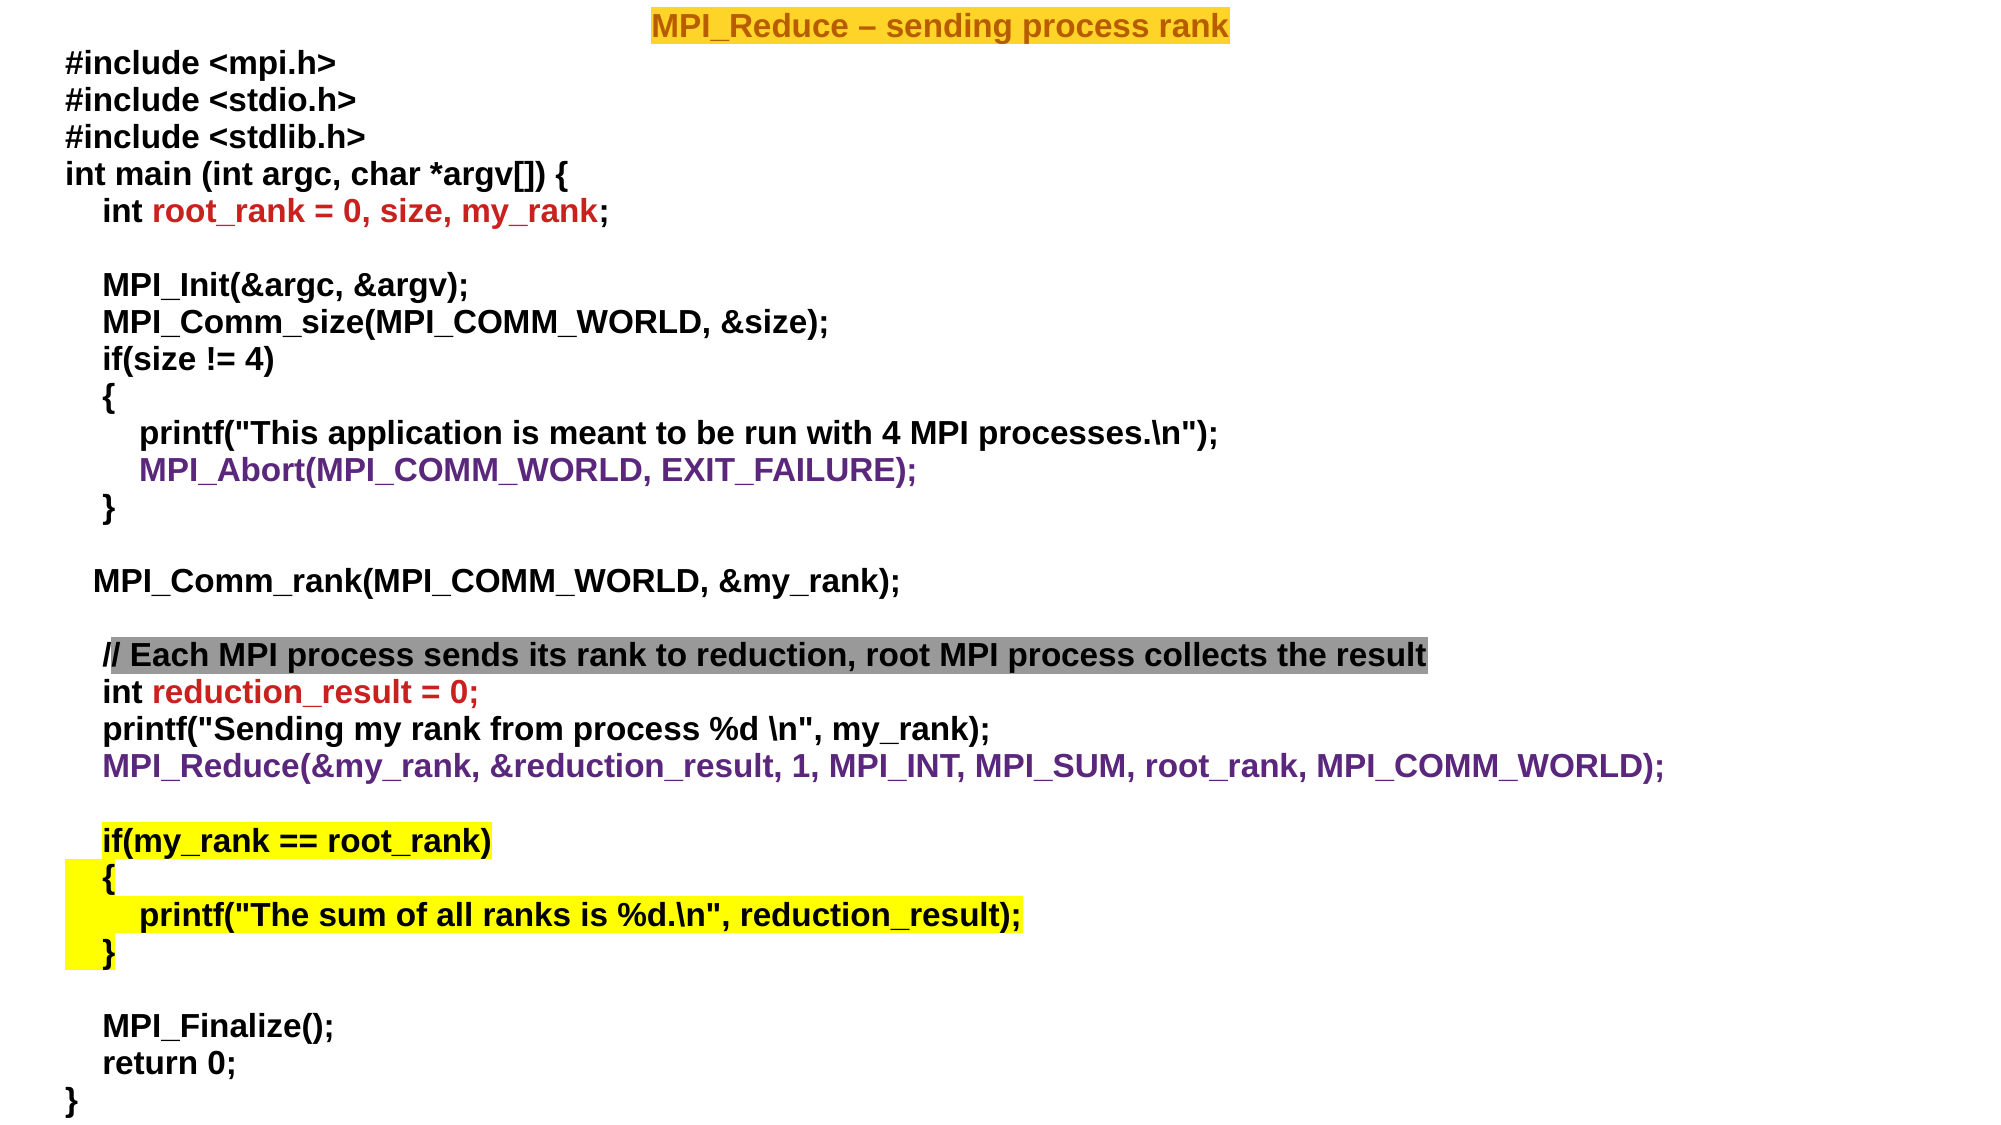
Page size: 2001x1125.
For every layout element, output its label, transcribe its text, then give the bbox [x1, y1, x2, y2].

text_box MPI_Reduce – sending process rank #include <mpi.h> #include <stdio.h> #include <stdlib.h> int main (int argc, char *argv[]) { int root_rank = 0, size, my_rank; MPI_Init(&argc, &argv); MPI_Comm_size(MPI_COMM_WORLD, &size); if(size != 4) { printf("This application is meant to be run with 4 MPI processes.\n"); MPI_Abort(MPI_COMM_WORLD, EXIT_FAILURE); } MPI_Comm_rank(MPI_COMM_WORLD, &my_rank); // Each MPI process sends its rank to reduction, root MPI process collects the result int reduction_result = 0; printf("Sending my rank from process %d \n", my_rank); MPI_Reduce(&my_rank, &reduction_result, 1, MPI_INT, MPI_SUM, root_rank, MPI_COMM_WORLD); if(my_rank == root_rank) { printf("The sum of all ranks is %d.\n", reduction_result); } MPI_Finalize(); return 0; } [50, 0, 1831, 1125]
